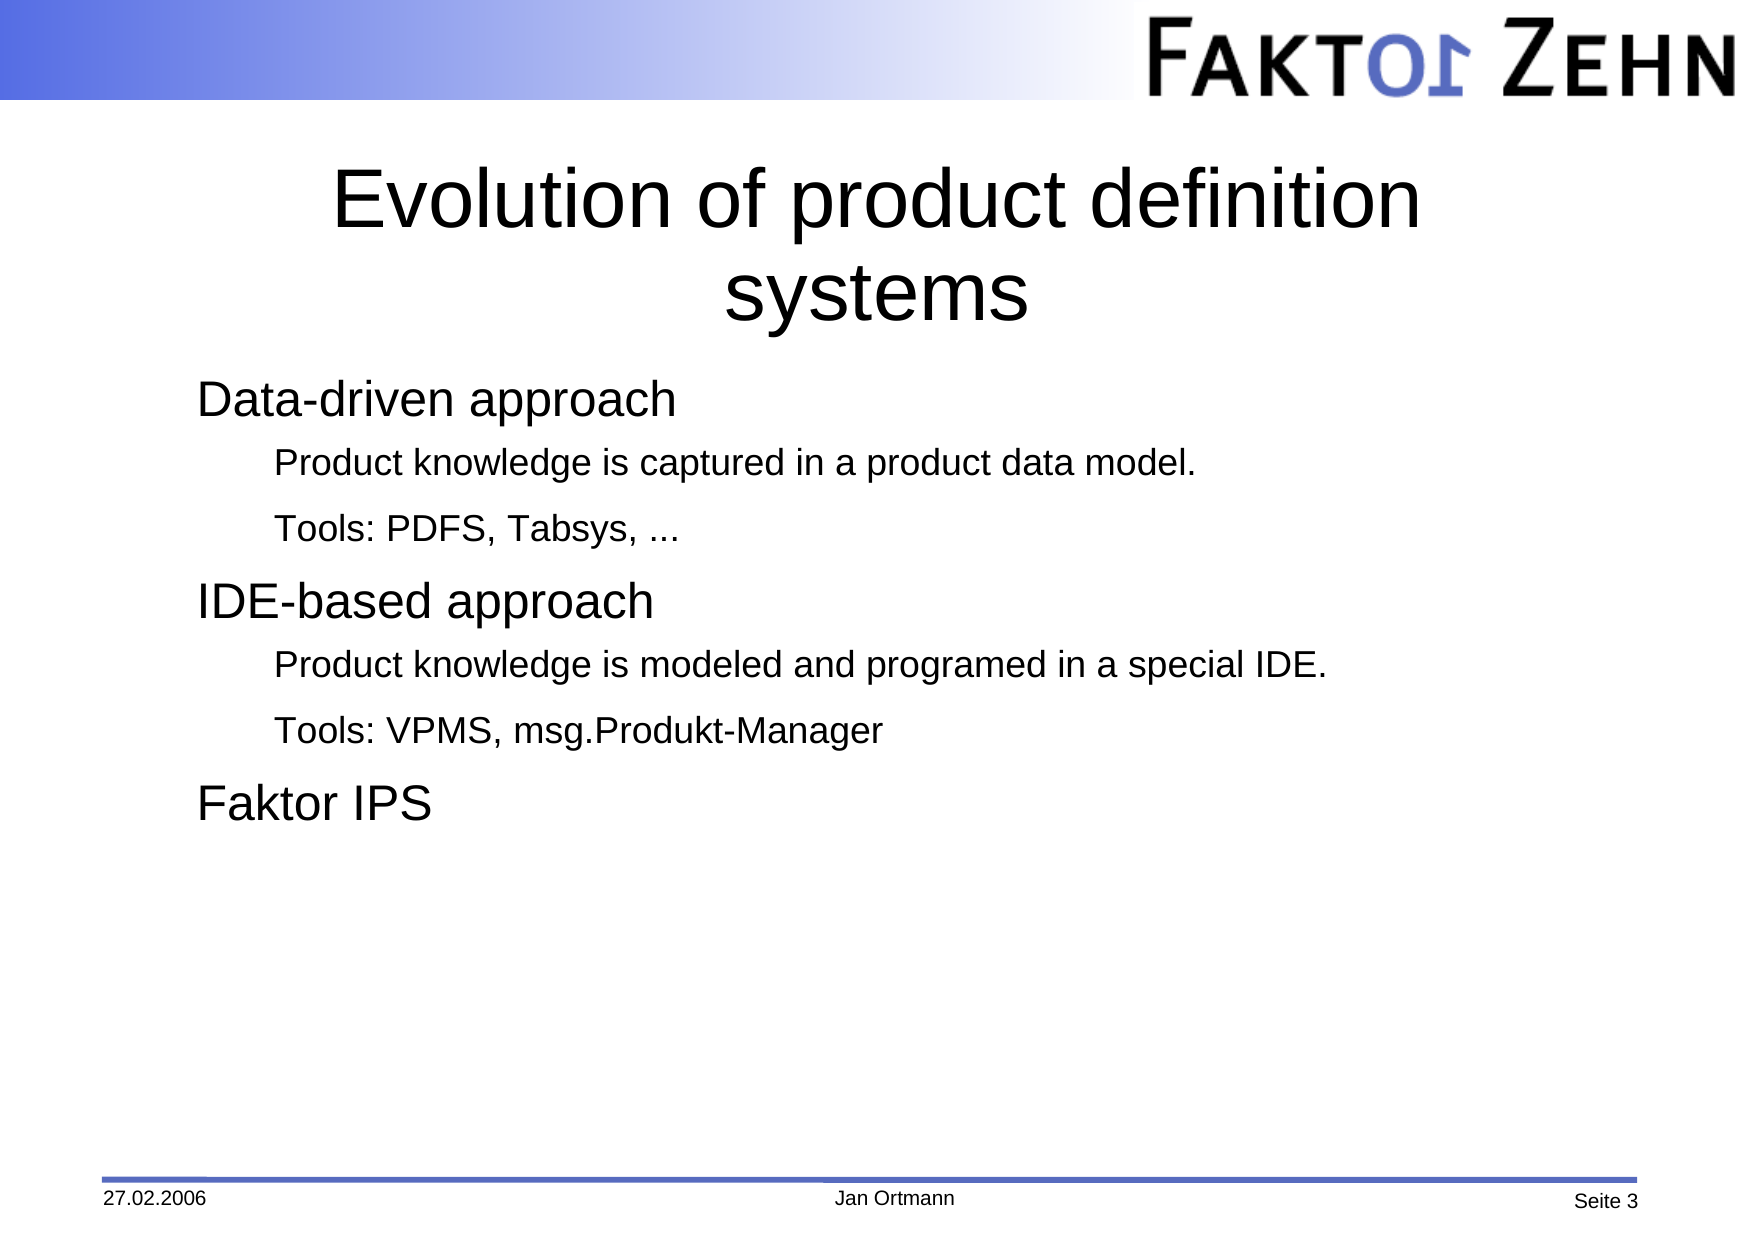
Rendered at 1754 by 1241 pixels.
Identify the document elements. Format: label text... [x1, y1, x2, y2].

picture [1133, 2, 1749, 105]
title Evolution of product definition systems [179, 142, 1576, 349]
list Data-driven approach Product knowledge is captured in a product data model. Tools: PDFS, Tabsys, ... IDE-based approach Product knowledge is modeled and programed in a special IDE. Tools: VPMS, msg.Produkt-Manager Faktor IPS [179, 371, 1576, 1078]
